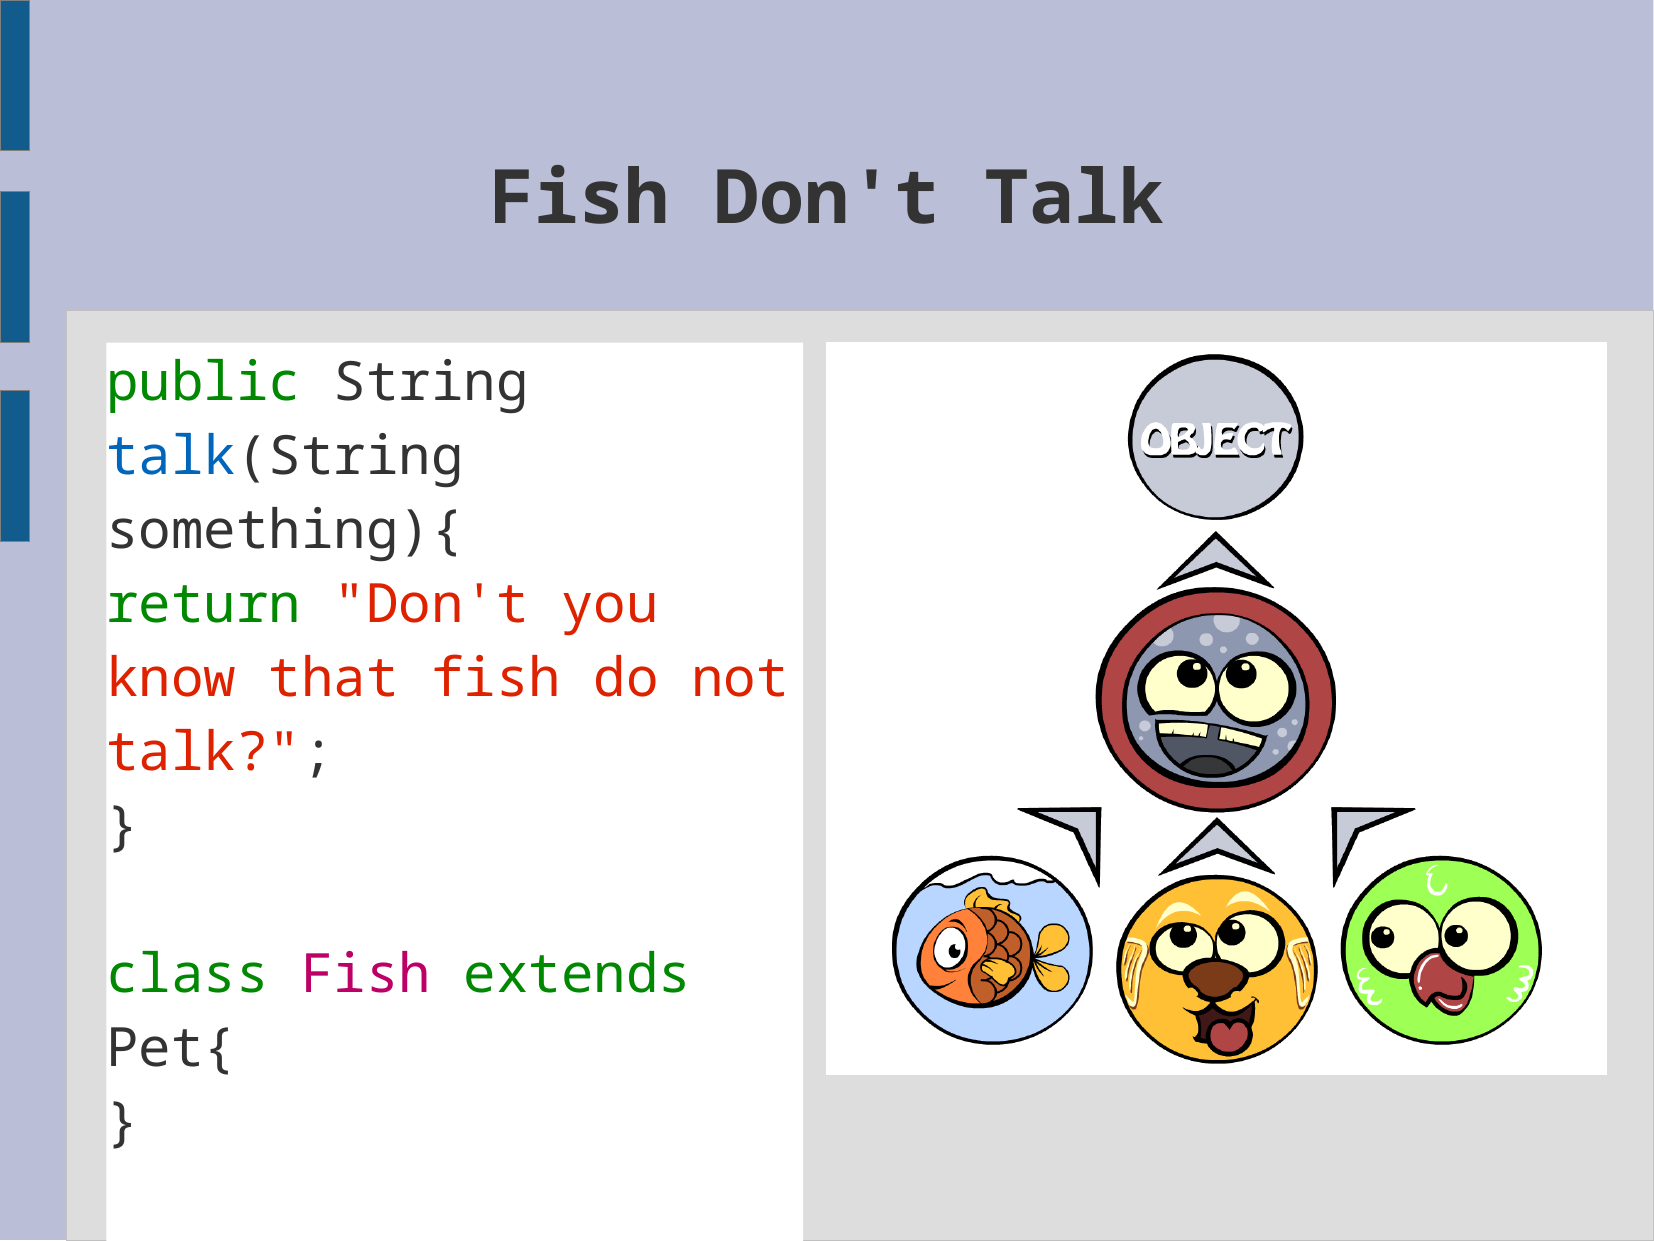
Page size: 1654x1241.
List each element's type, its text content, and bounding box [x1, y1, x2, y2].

picture [826, 342, 1607, 1075]
list public String talk(String something){ return "Don't you know that fish do not talk?"; } class Fish extends Pet{ } [106, 342, 804, 1087]
title Fish Don't Talk [121, 91, 1534, 299]
